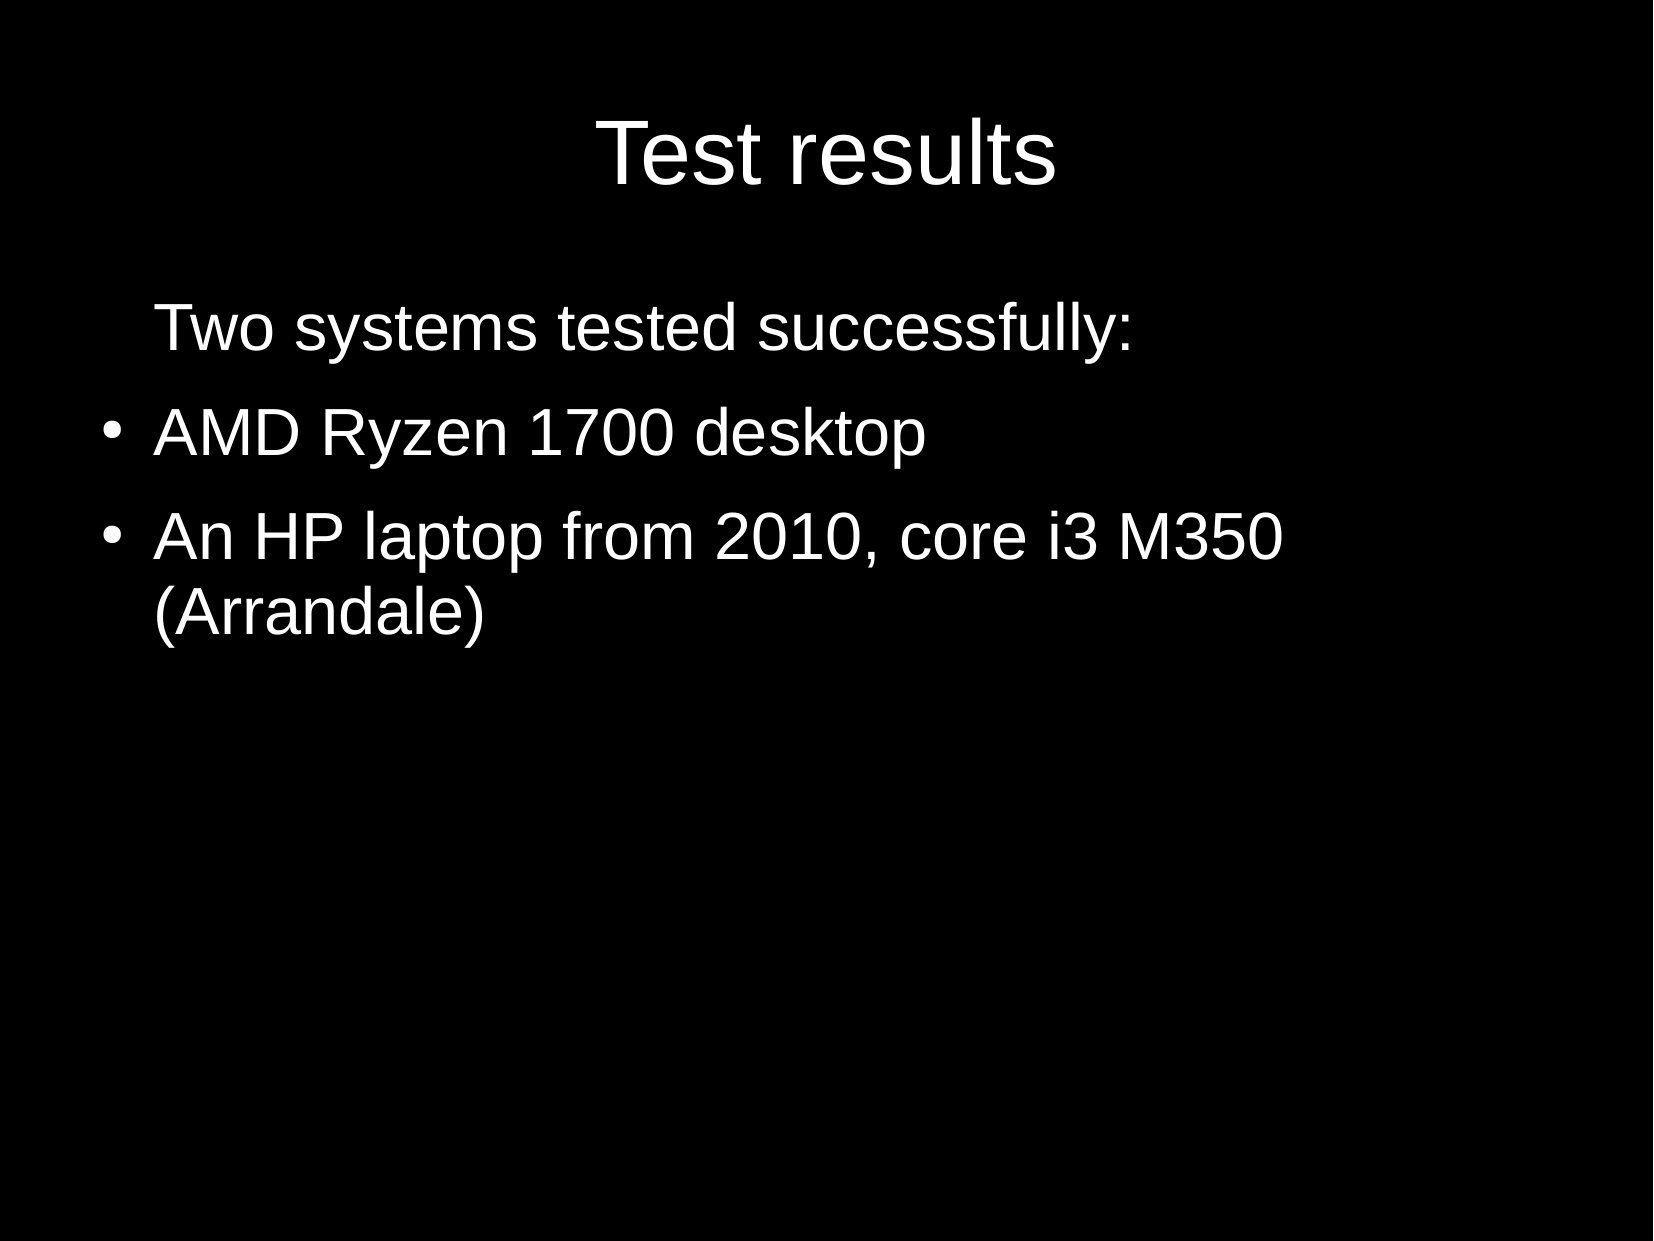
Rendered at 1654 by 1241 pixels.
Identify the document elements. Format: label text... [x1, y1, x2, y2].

list Two systems tested successfully: AMD Ryzen 1700 desktop An HP laptop from 2010, core i3 M350 (Arrandale) [82, 290, 1571, 1010]
title Test results [82, 49, 1571, 257]
